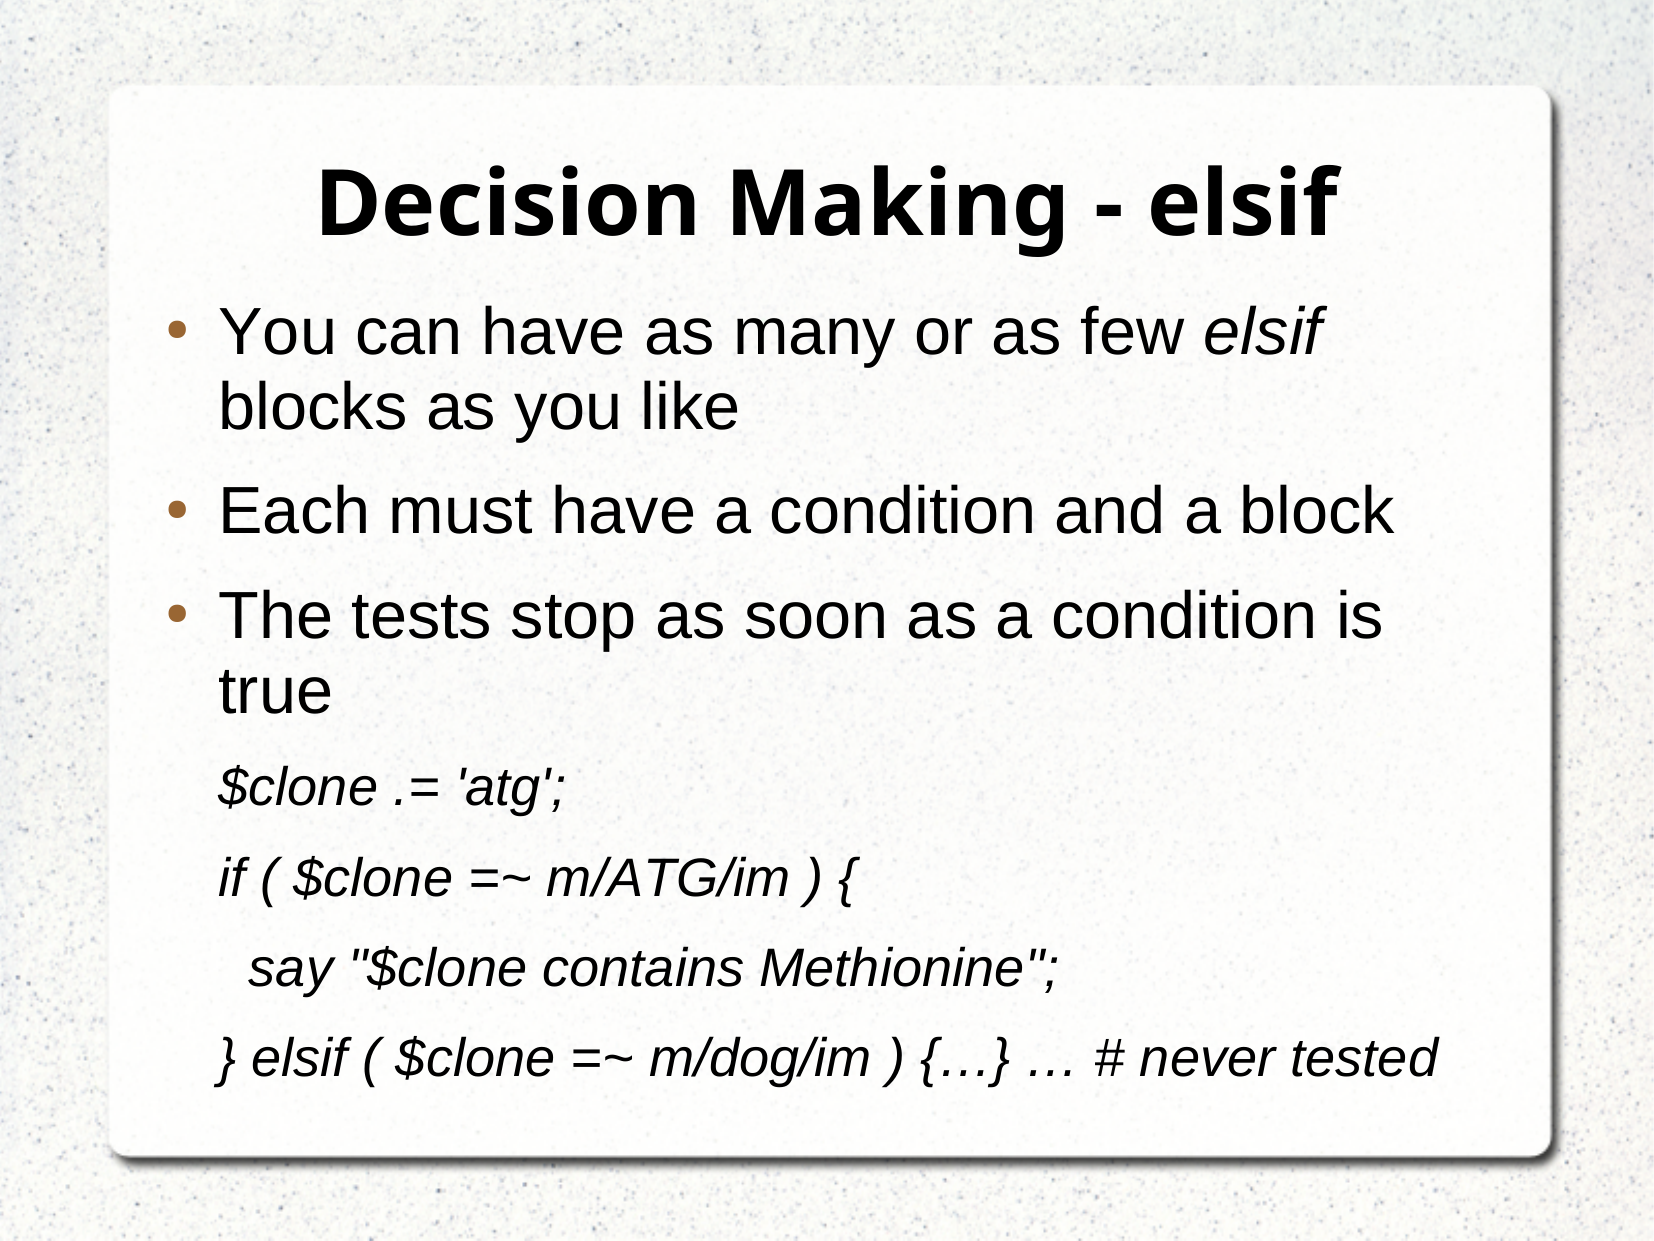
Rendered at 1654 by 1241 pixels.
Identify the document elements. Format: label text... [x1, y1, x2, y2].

list You can have as many or as few elsif blocks as you like Each must have a condition and a block The tests stop as soon as a condition is true $clone .= 'atg'; if ( $clone =~ m/ATG/im ) { say "$clone contains Methionine"; } elsif ( $clone =~ m/dog/im ) {…} … # never tested [147, 294, 1506, 1087]
picture [0, 0, 1654, 1241]
title Decision Making - elsif [118, 96, 1536, 304]
